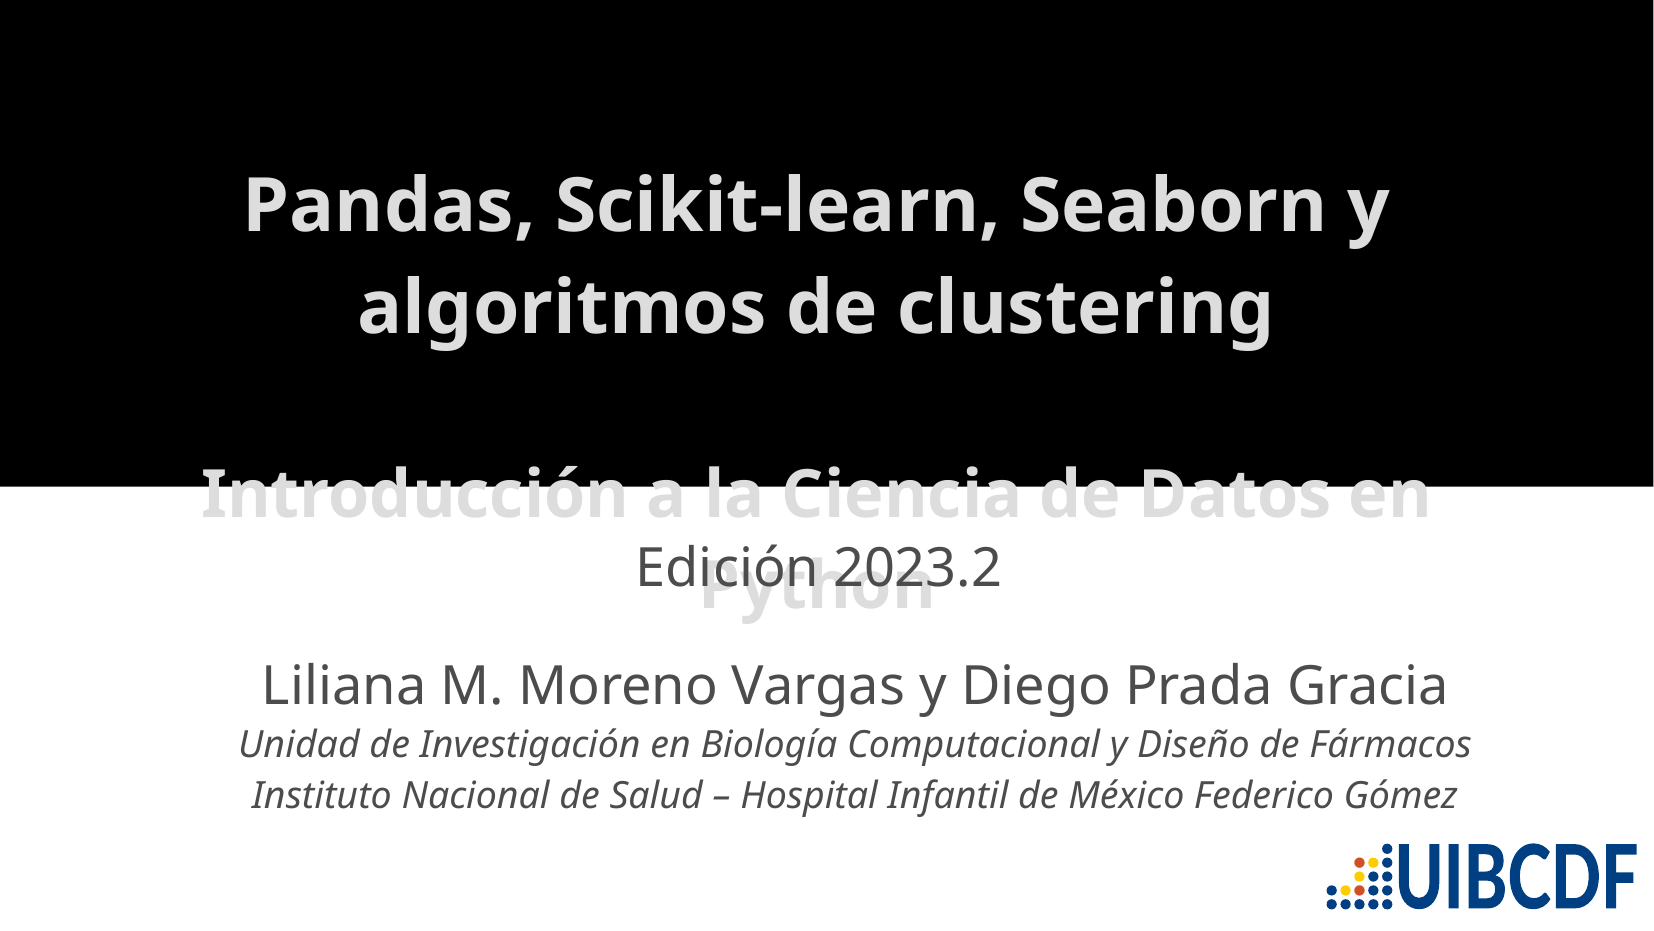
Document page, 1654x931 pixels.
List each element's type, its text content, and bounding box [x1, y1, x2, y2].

text_box [0, 0, 1654, 487]
text_box Unidad de Investigación en Biología Computacional y Diseño de Fármacos Instituto Nacional de Salud – Hospital Infantil de México Federico Gómez [220, 709, 1492, 801]
text_box Edición 2023.2 [361, 520, 1277, 622]
text_box Liliana M. Moreno Vargas y Diego Prada Gracia [237, 638, 1475, 763]
picture [1324, 841, 1637, 912]
text_box [1154, 478, 1172, 487]
text_box Pandas, Scikit-learn, Seaborn y algoritmos de clustering Introducción a la Ciencia de Datos en Python [81, 143, 1552, 451]
